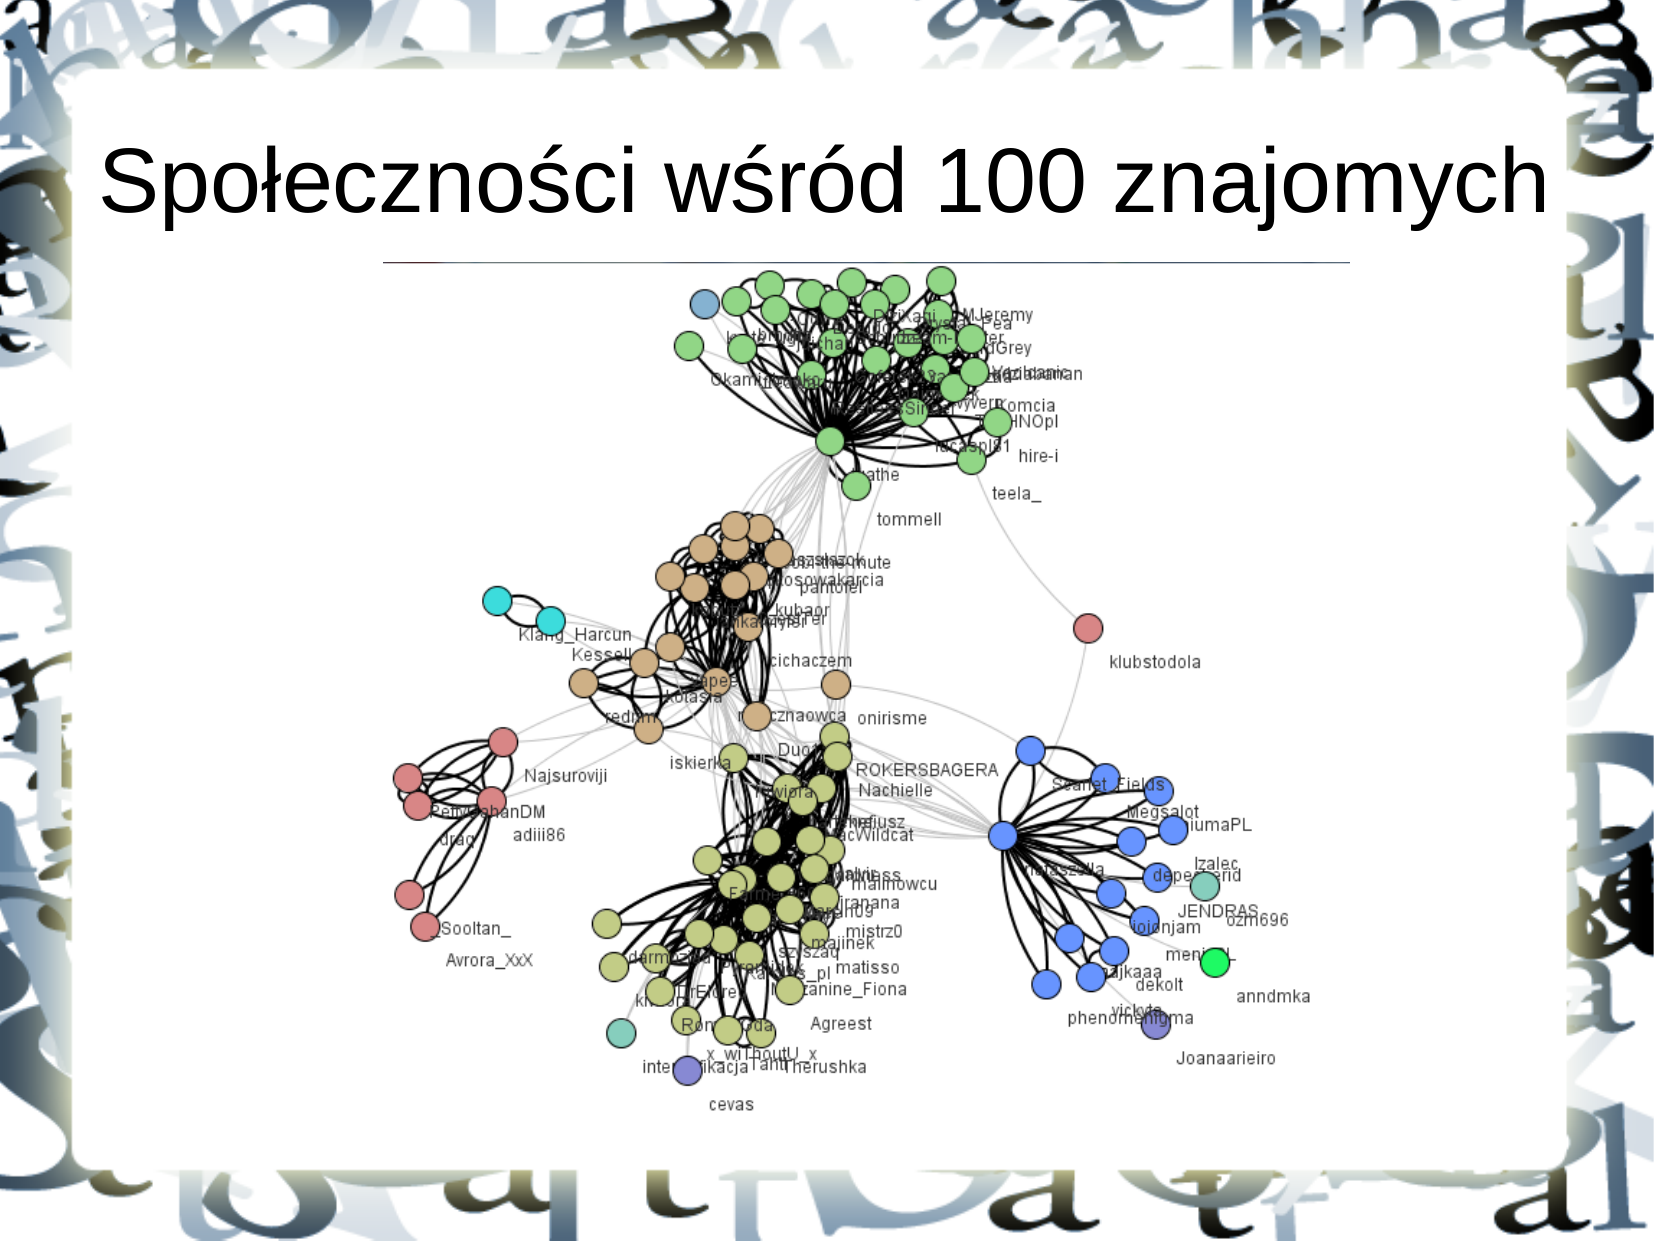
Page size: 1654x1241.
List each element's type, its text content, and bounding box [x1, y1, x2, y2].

title Społeczności wśród 100 znajomych [82, 86, 1570, 278]
picture [0, 0, 1654, 1241]
